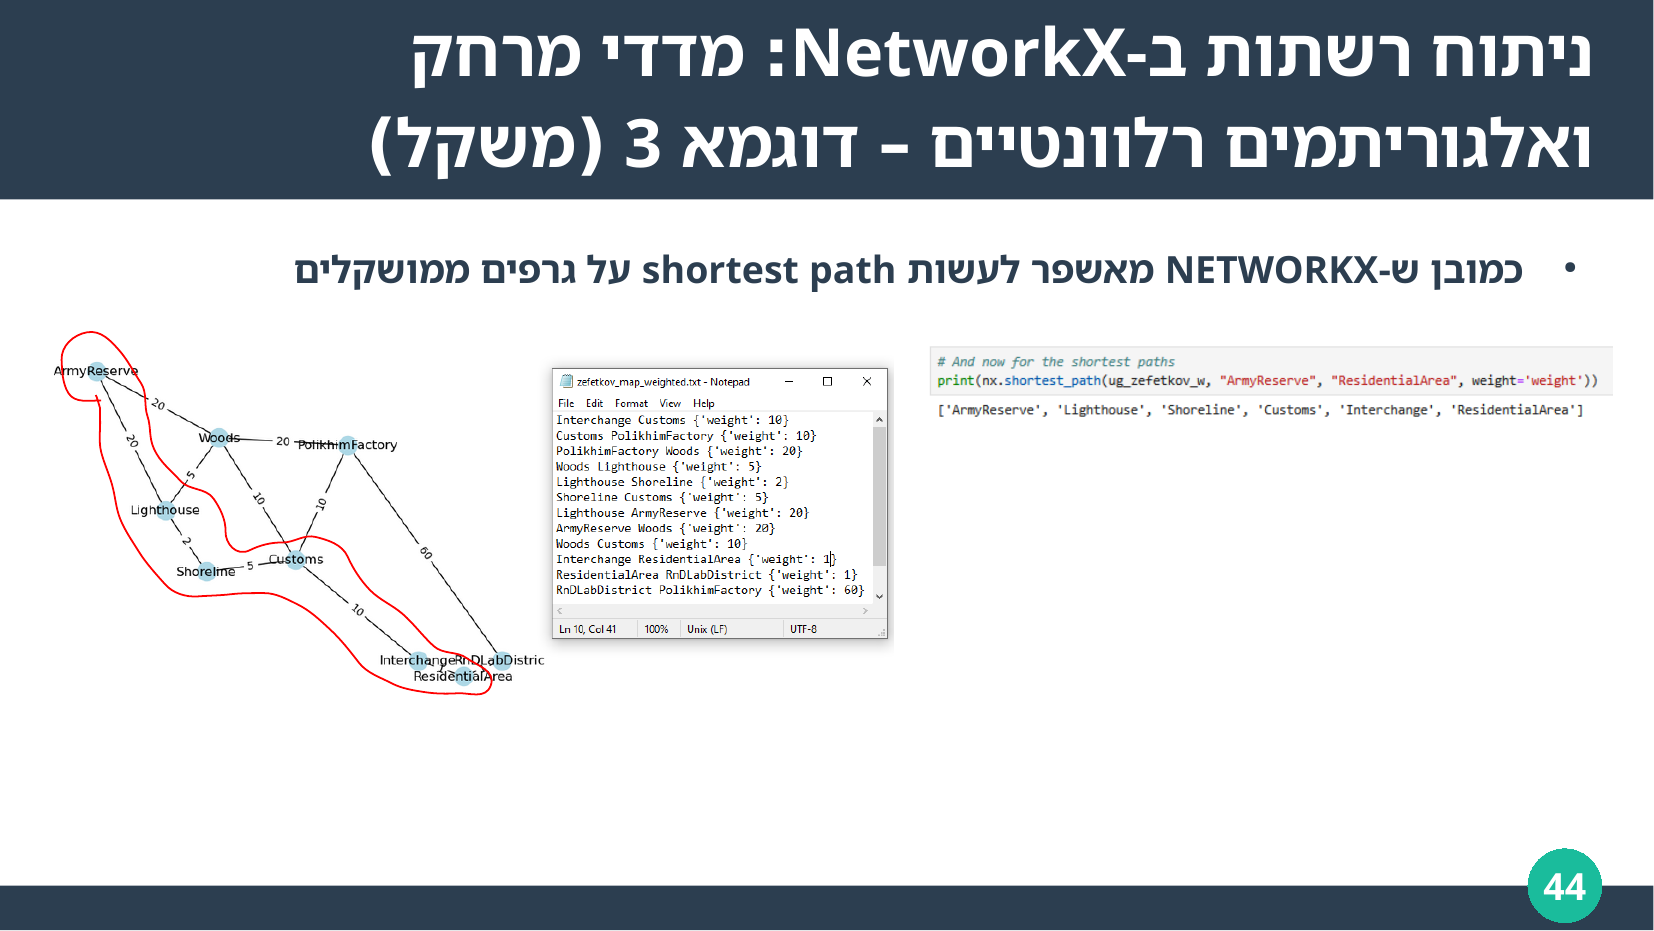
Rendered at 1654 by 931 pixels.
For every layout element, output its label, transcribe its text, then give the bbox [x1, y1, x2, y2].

picture [923, 337, 1613, 425]
picture [37, 337, 894, 713]
title ניתוח רשתות ב-NetworkX: מדדי מרחק ואלגוריתמים רלוונטיים – דוגמא 3 (משקל) [58, 36, 1595, 155]
picture [63, 337, 490, 693]
list כמובן ש-NETWORKX מאשפר לעשות shortest path על גרפים ממושקלים [58, 243, 1595, 864]
